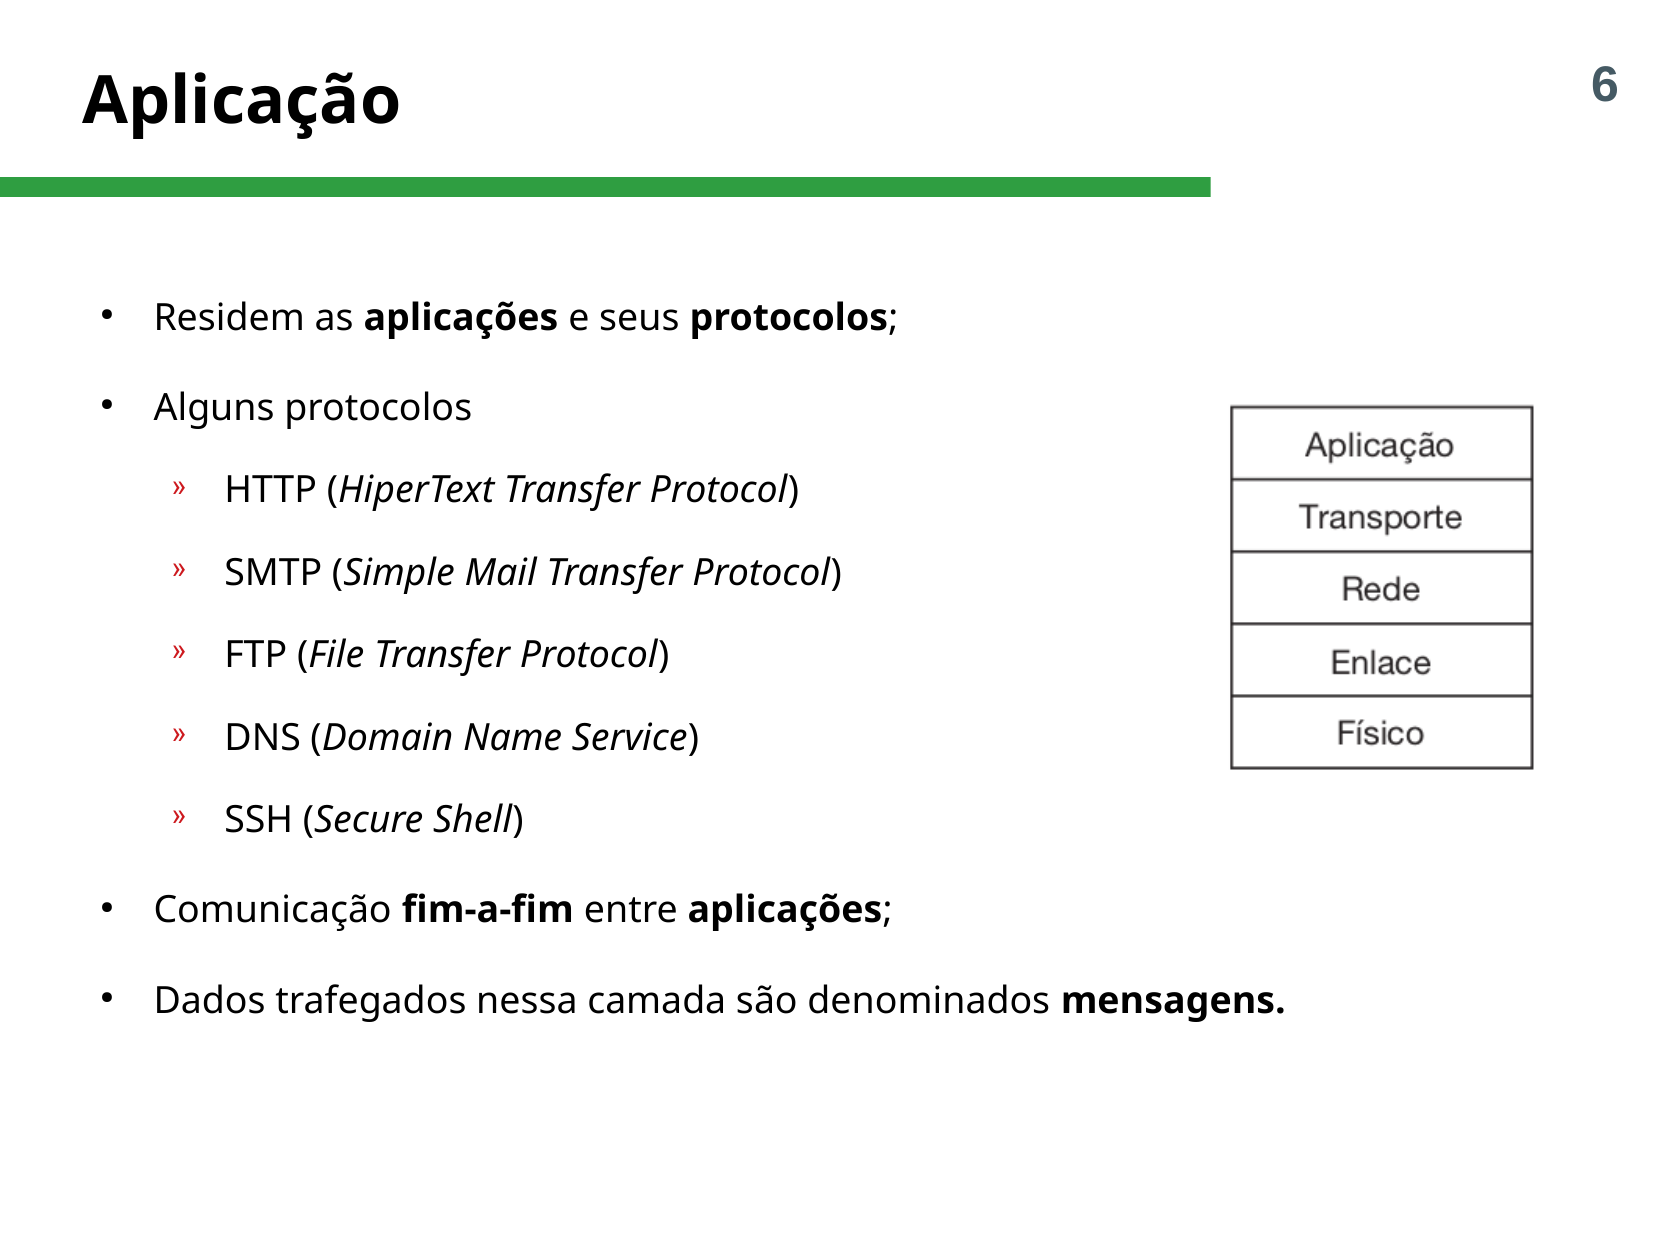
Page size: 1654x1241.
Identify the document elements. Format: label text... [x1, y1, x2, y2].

list Residem as aplicações e seus protocolos; Alguns protocolos HTTP (HiperText Transfer Protocol) SMTP (Simple Mail Transfer Protocol) FTP (File Transfer Protocol) DNS (Domain Name Service) SSH (Secure Shell) Comunicação fim-a-fim entre aplicações; Dados trafegados nessa camada são denominados mensagens. [82, 290, 1571, 1216]
picture [1204, 380, 1565, 798]
title Aplicação [82, 0, 1152, 202]
